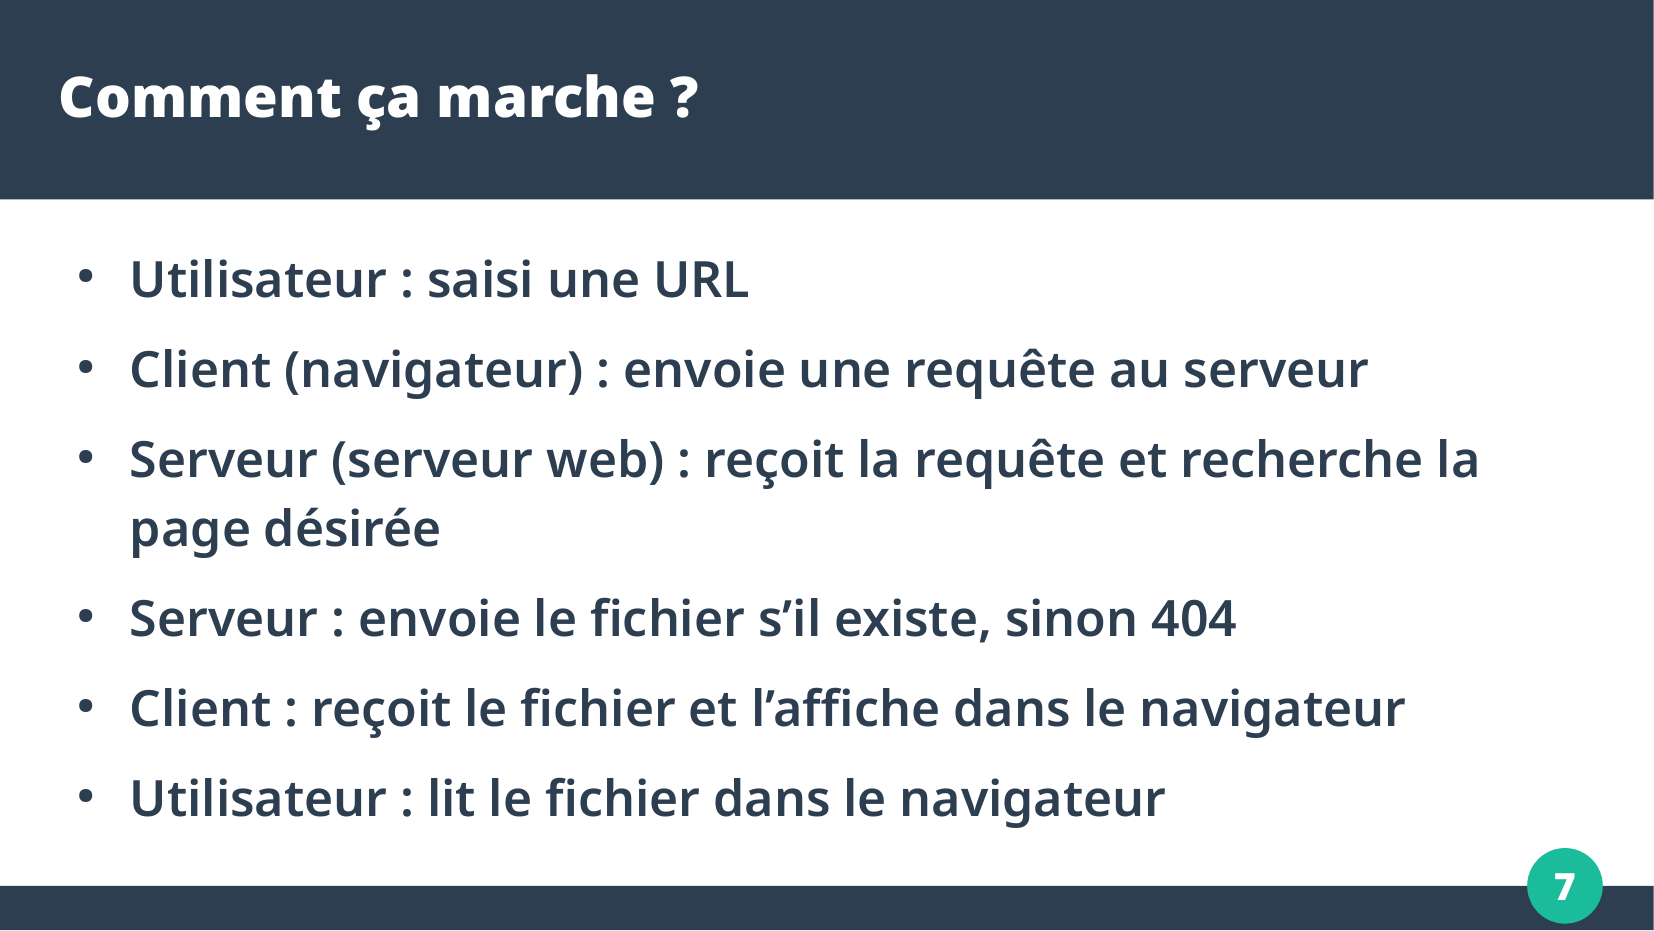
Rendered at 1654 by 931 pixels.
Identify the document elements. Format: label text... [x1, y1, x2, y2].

title Comment ça marche ? [59, 37, 1595, 155]
list Utilisateur : saisi une URL Client (navigateur) : envoie une requête au serveur Serveur (serveur web) : reçoit la requête et recherche la page désirée Serveur : envoie le fichier s’il existe, sinon 404 Client : reçoit le fichier et l’affiche dans le navigateur Utilisateur : lit le fichier dans le navigateur [59, 243, 1595, 864]
